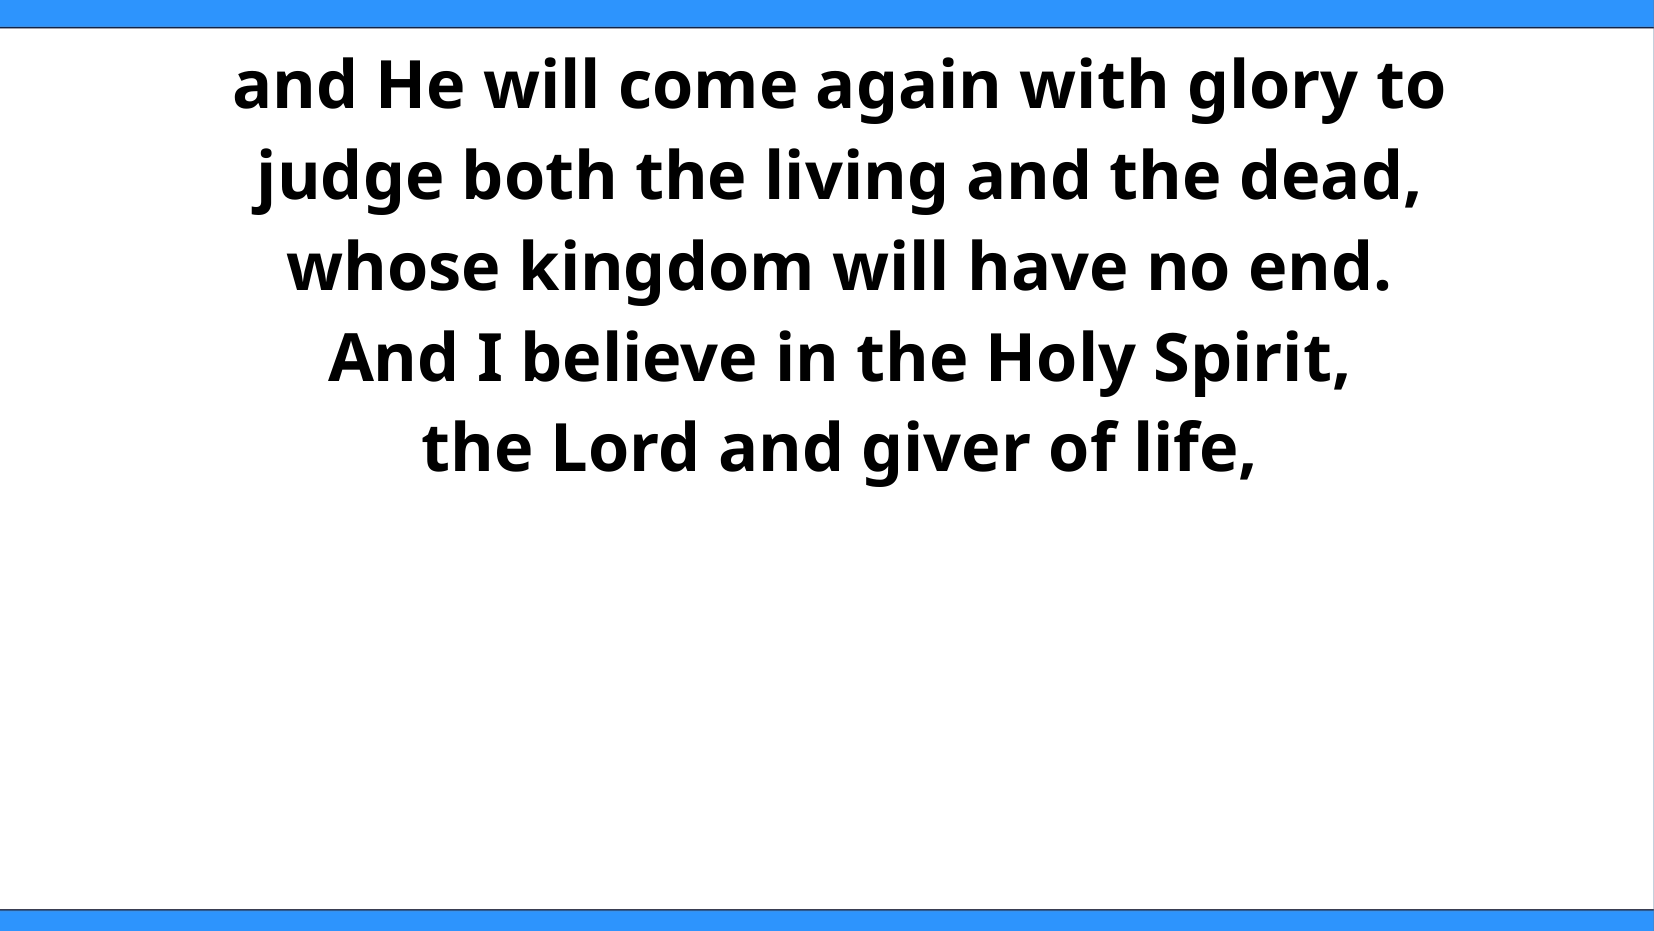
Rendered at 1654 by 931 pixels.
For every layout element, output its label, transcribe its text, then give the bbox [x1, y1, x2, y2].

text_box and He will come again with glory to judge both the living and the dead, whose kingdom will have no end. And I believe in the Holy Spirit, the Lord and giver of life, [105, 30, 1576, 518]
picture [0, 0, 1654, 931]
